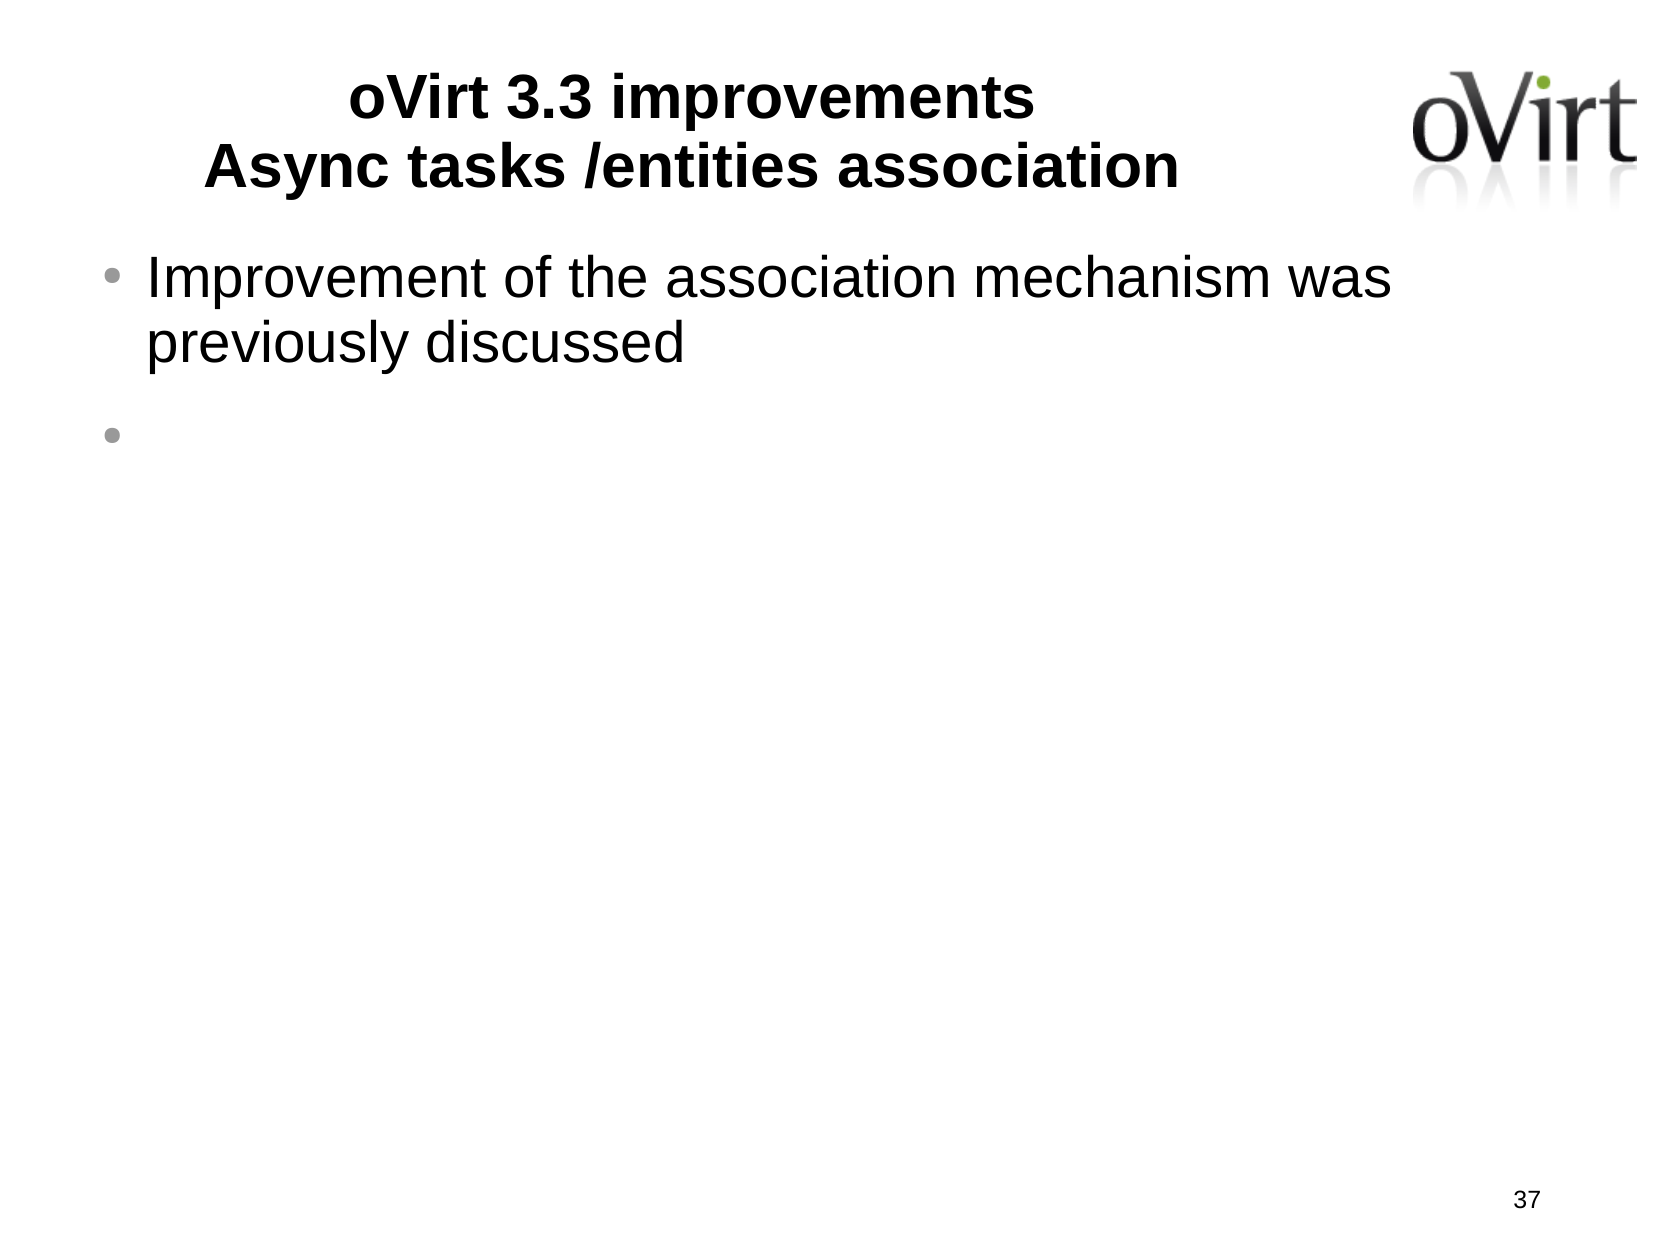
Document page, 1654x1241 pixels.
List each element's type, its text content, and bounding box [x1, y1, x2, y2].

list Improvement of the association mechanism was previously discussed [86, 244, 1576, 1039]
title oVirt 3.3 improvements Async tasks /entities association [82, 37, 1303, 226]
picture [1413, 63, 1637, 212]
